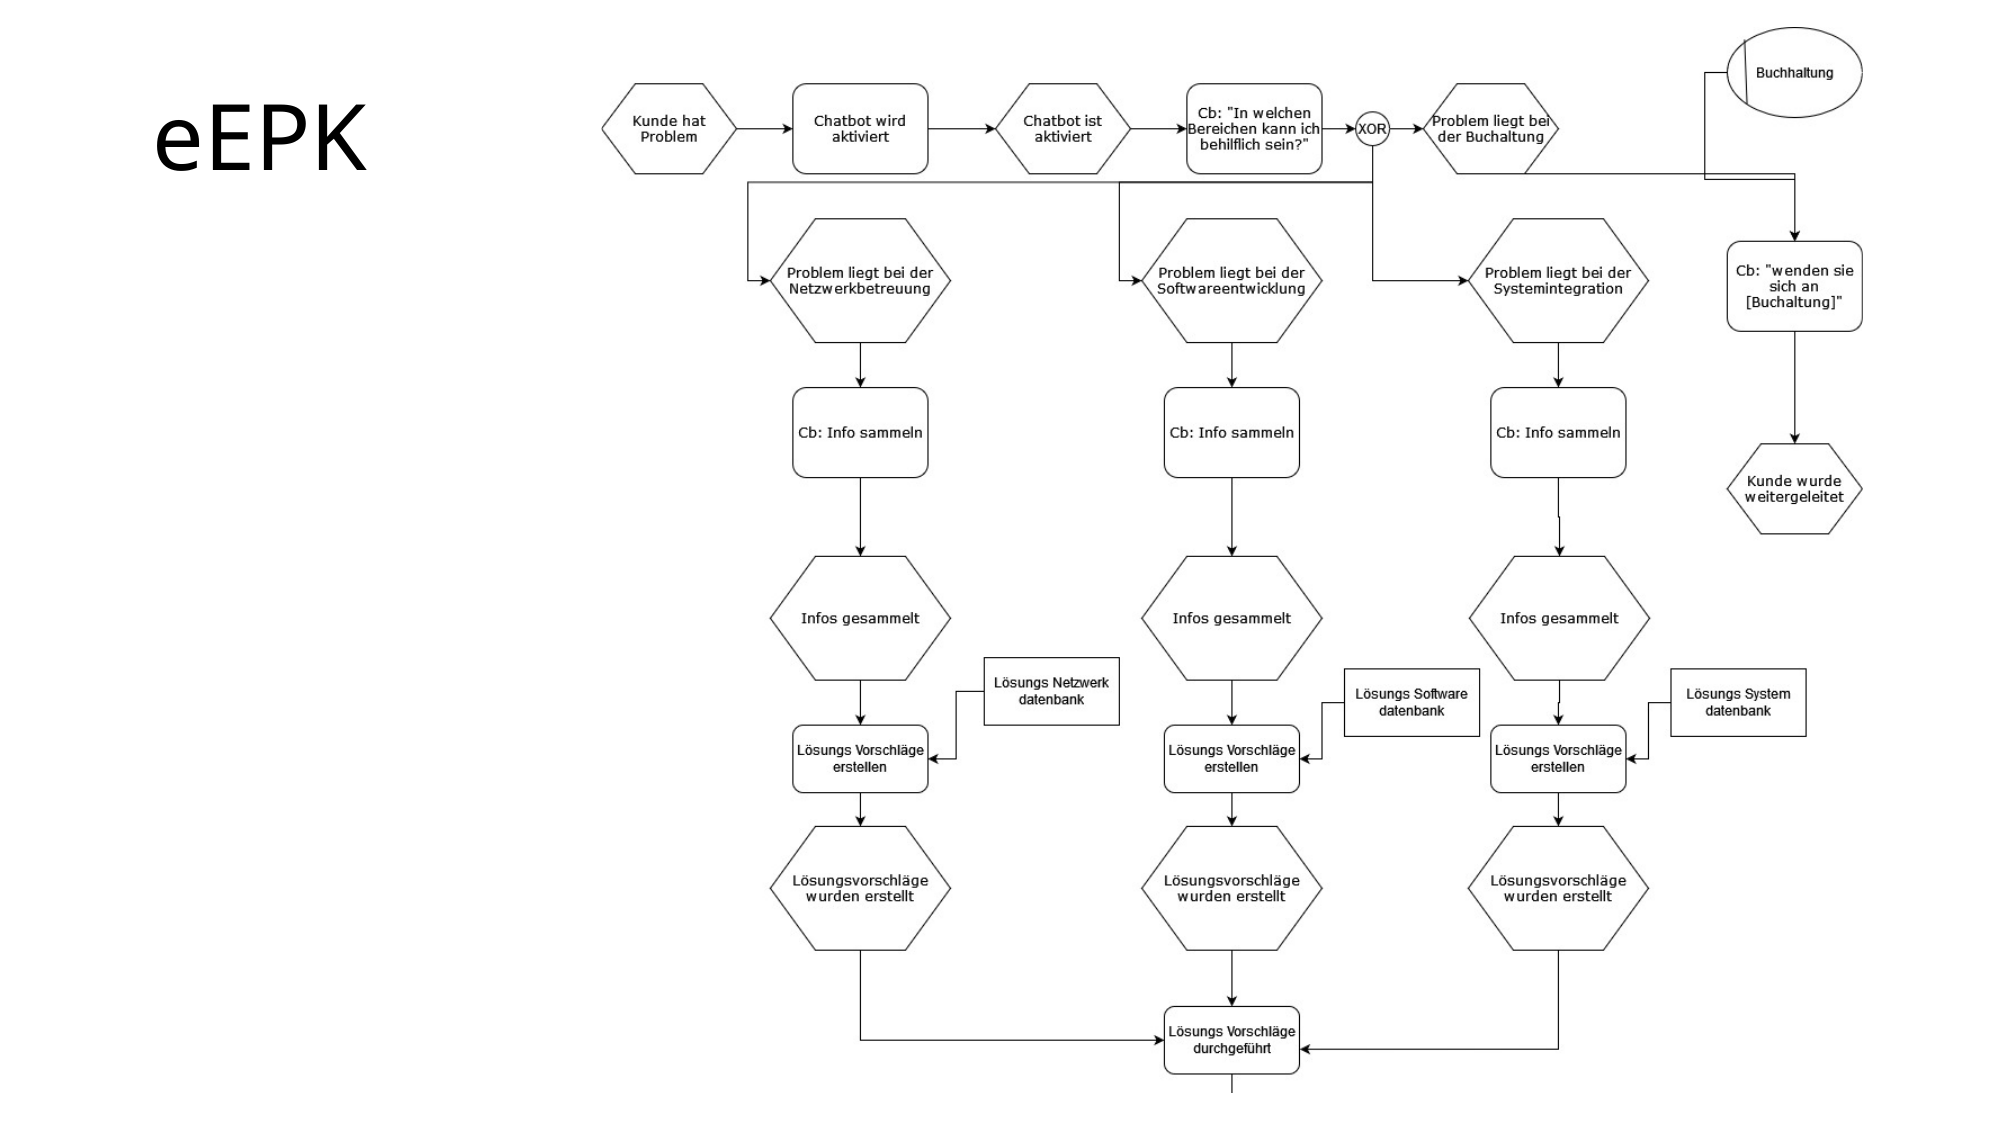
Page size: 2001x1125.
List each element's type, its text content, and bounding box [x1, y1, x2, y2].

picture [601, 27, 1863, 1093]
title eEPK [137, 32, 601, 250]
